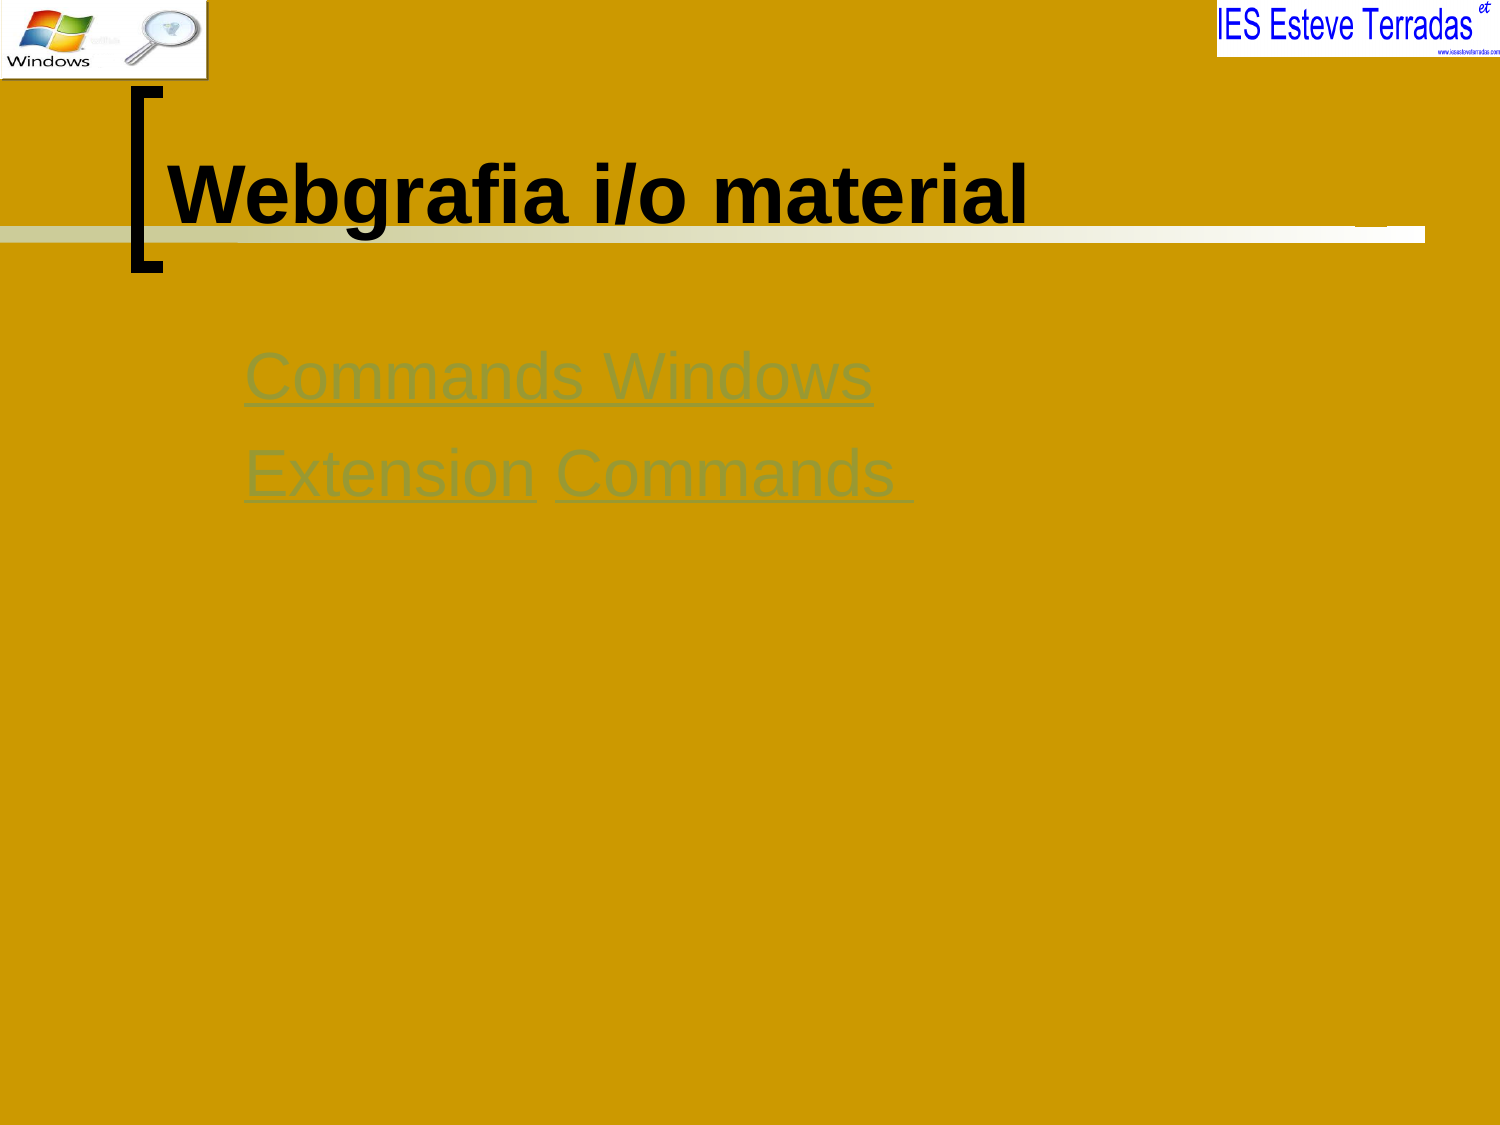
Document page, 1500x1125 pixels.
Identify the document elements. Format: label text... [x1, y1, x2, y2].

title Webgrafia i/o material [152, 15, 1328, 248]
picture [1217, 0, 1500, 57]
picture [0, 0, 207, 79]
list Commands Windows Extension Commands [155, 324, 1413, 1000]
